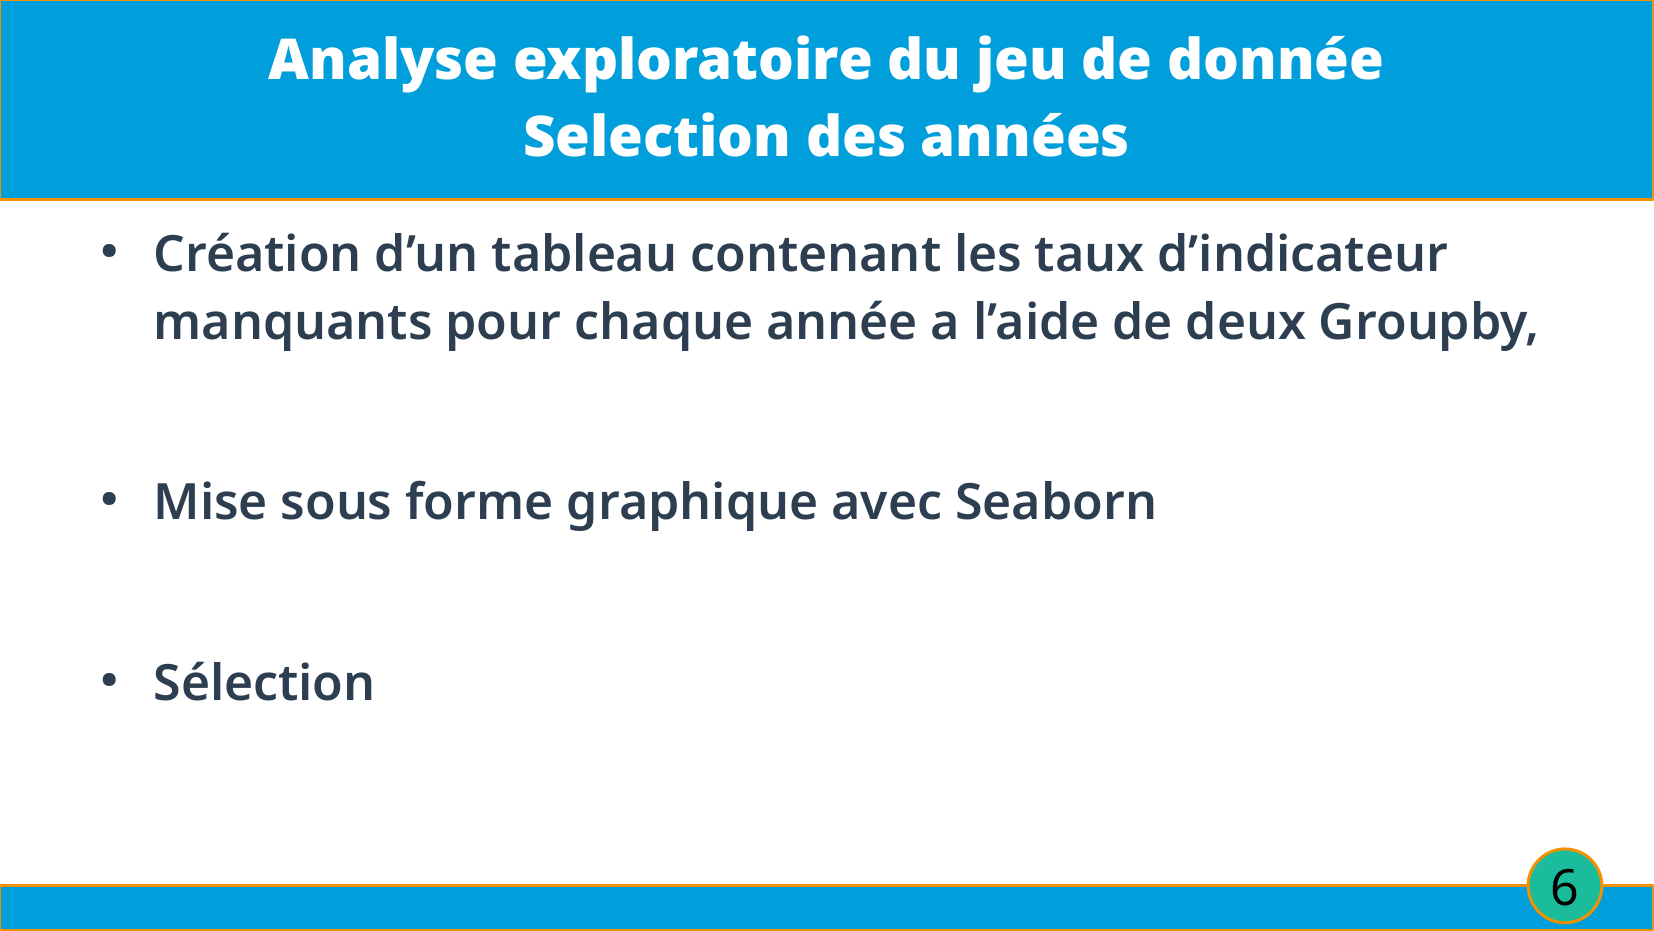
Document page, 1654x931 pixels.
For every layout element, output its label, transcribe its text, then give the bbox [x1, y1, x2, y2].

list Création d’un tableau contenant les taux d’indicateur manquants pour chaque année a l’aide de deux Groupby, Mise sous forme graphique avec Seaborn Sélection [82, 217, 1571, 758]
title Analyse exploratoire du jeu de donnée Selection des années [59, 37, 1595, 155]
